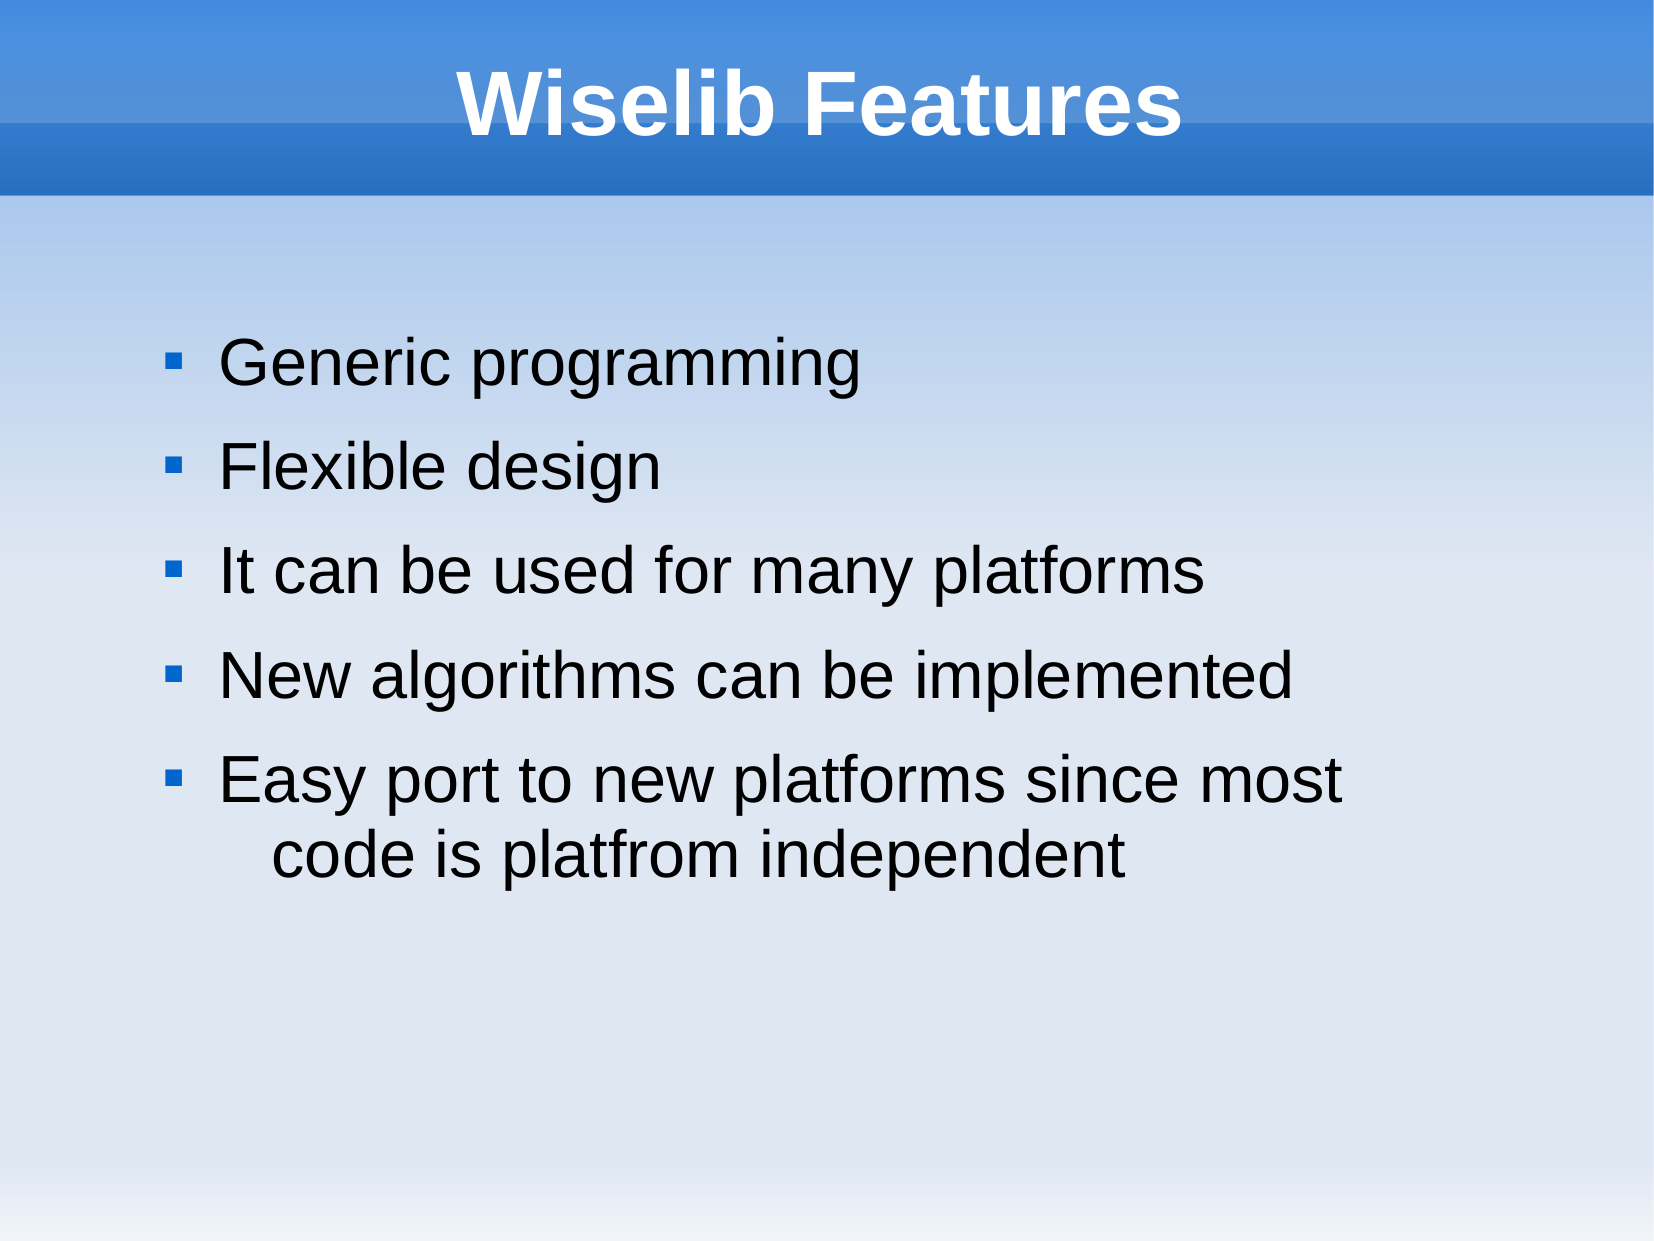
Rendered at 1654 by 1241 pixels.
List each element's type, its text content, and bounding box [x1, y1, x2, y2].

list Generic programming Flexible design It can be used for many platforms New algorithms can be implemented Easy port to new platforms since most code is platfrom independent [129, 324, 1489, 1144]
picture [0, 0, 1654, 1241]
title Wiselib Features [76, 0, 1565, 208]
